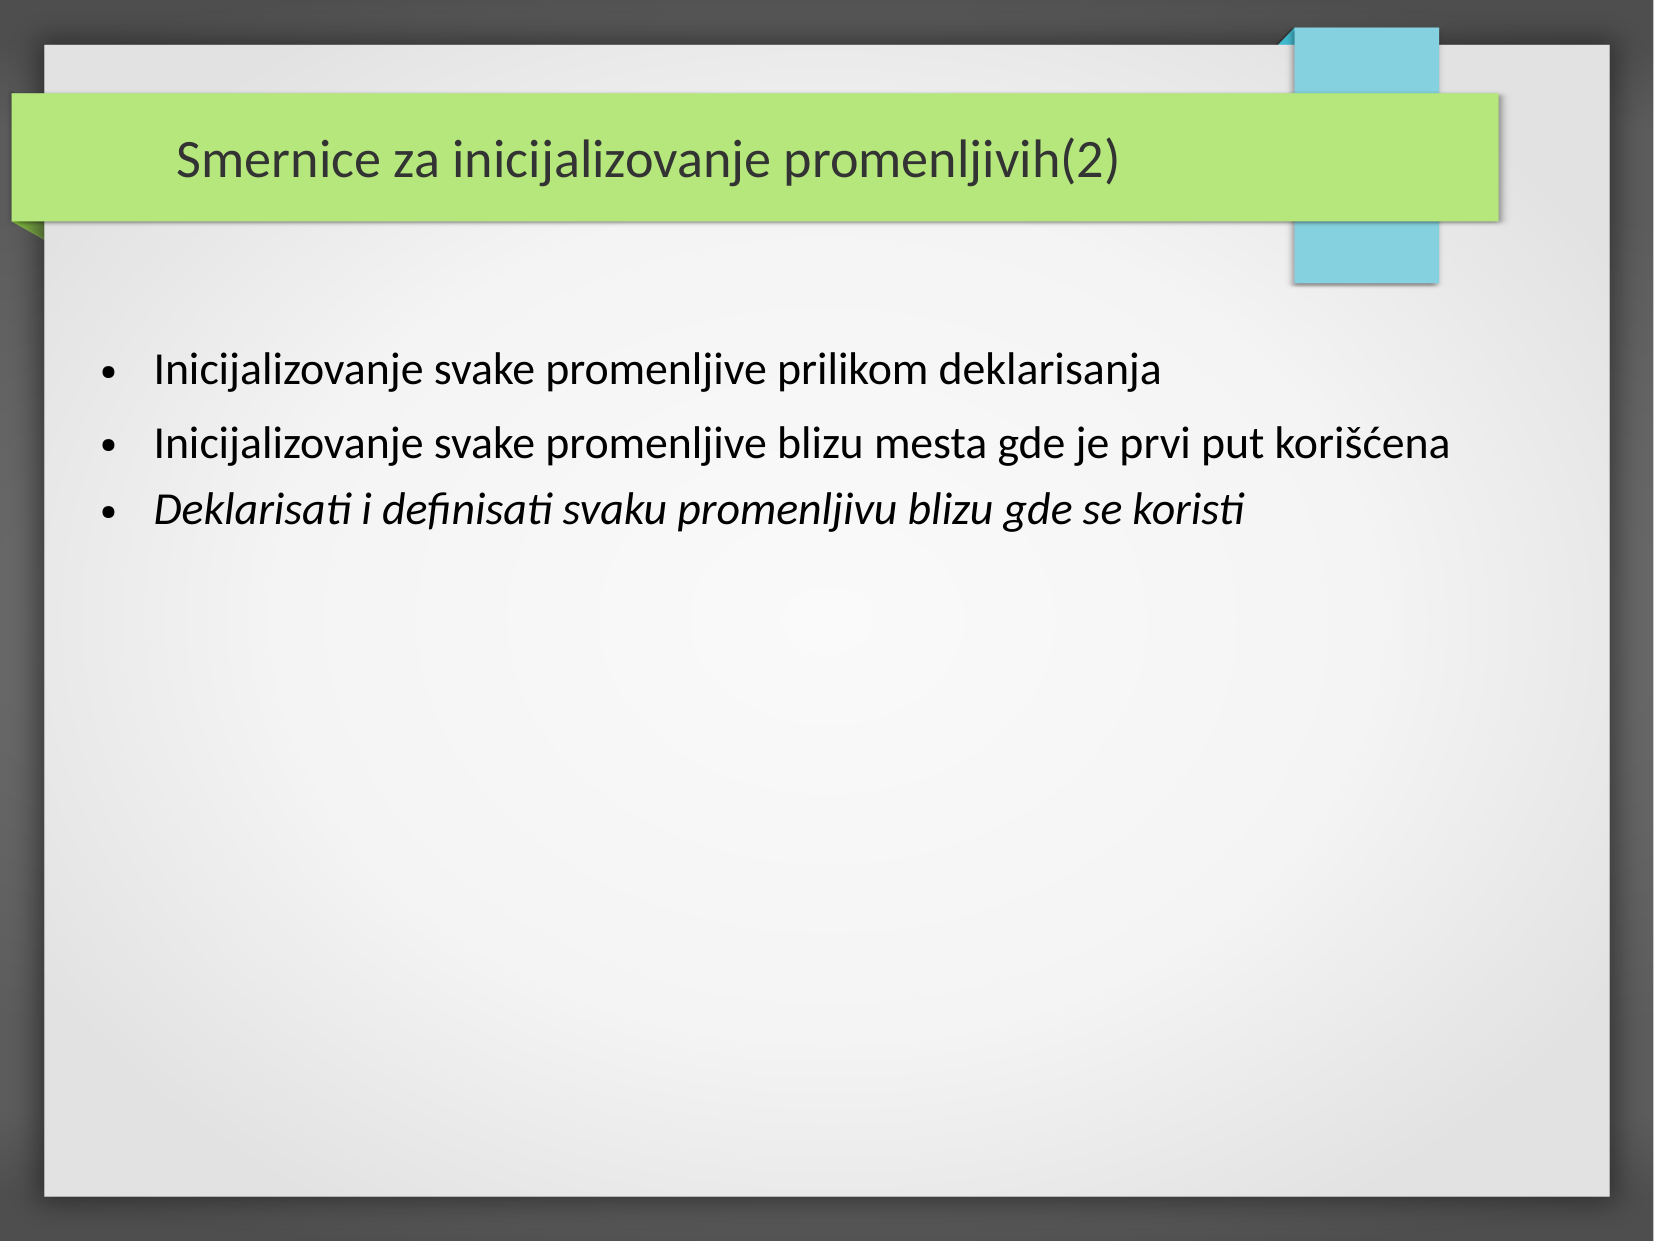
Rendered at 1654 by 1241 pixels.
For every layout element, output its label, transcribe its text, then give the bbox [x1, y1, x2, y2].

picture [0, 0, 1654, 1241]
list Inicijalizovanje svake promenljive prilikom deklarisanja Inicijalizovanje svake promenljive blizu mesta gde je prvi put korišćena Deklarisati i definisati svaku promenljivu blizu gde se koristi [82, 343, 1538, 1063]
title Smernice za inicijalizovanje promenljivih(2) [70, 91, 1229, 228]
